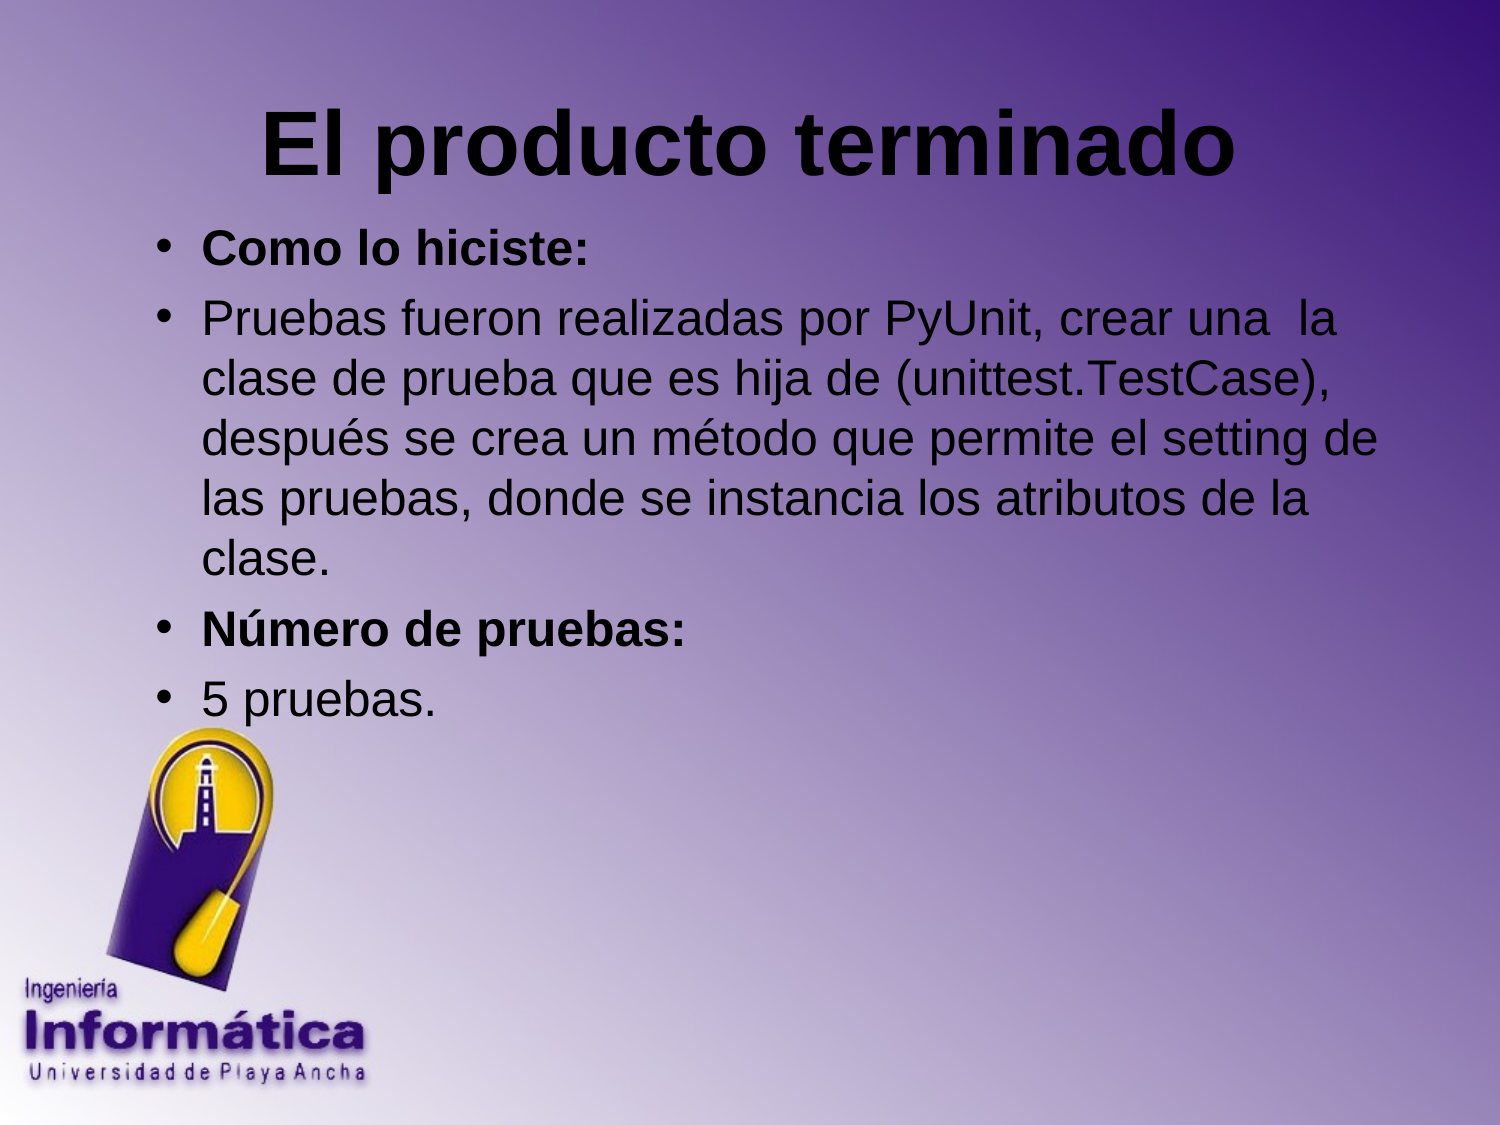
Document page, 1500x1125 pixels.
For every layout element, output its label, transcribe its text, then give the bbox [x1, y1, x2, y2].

list Como lo hiciste: Pruebas fueron realizadas por PyUnit, crear una la clase de prueba que es hija de (unittest.TestCase), después se crea un método que permite el setting de las pruebas, donde se instancia los atributos de la clase. Número de pruebas: 5 pruebas. [64, 137, 1415, 880]
picture [0, 0, 1500, 1125]
title El producto terminado [75, 45, 1426, 233]
